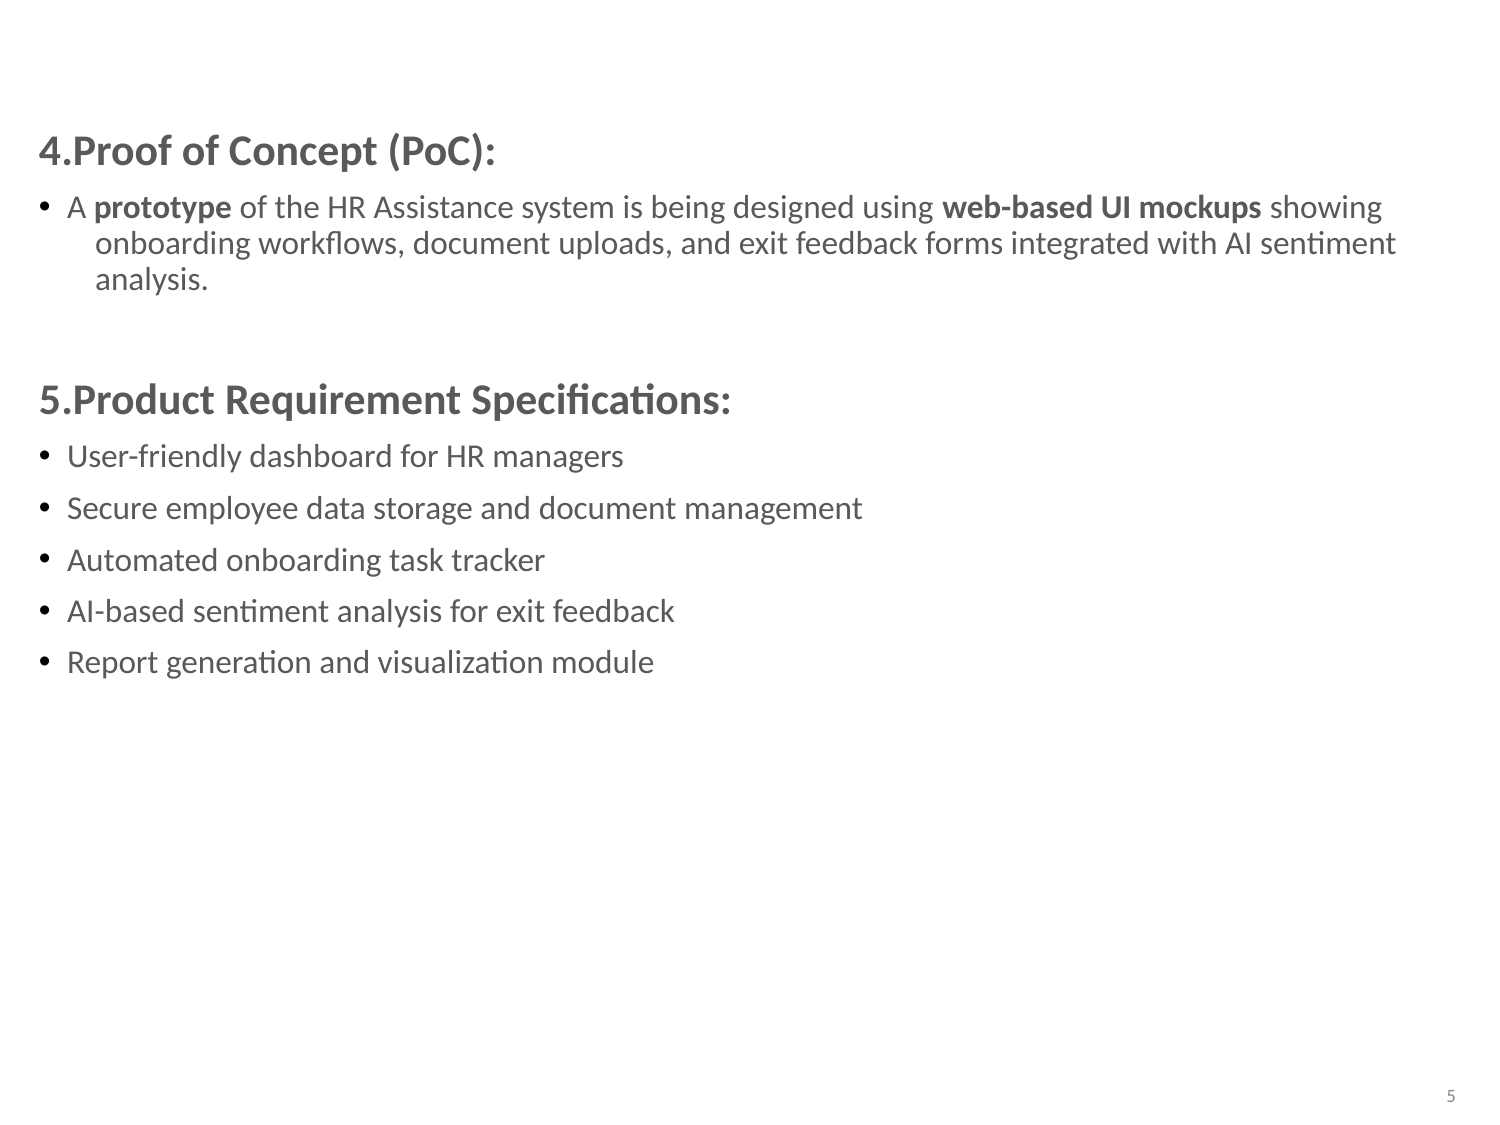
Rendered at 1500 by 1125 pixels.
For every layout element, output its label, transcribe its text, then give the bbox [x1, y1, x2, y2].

list 4.Proof of Concept (PoC): A prototype of the HR Assistance system is being designed using web-based UI mockups showing onboarding workflows, document uploads, and exit feedback forms integrated with AI sentiment analysis. 5.Product Requirement Specifications: User-friendly dashboard for HR managers Secure employee data storage and document management Automated onboarding task tracker AI-based sentiment analysis for exit feedback Report generation and visualization module [23, 120, 1466, 1034]
slide_number 5 [1431, 1065, 1479, 1125]
